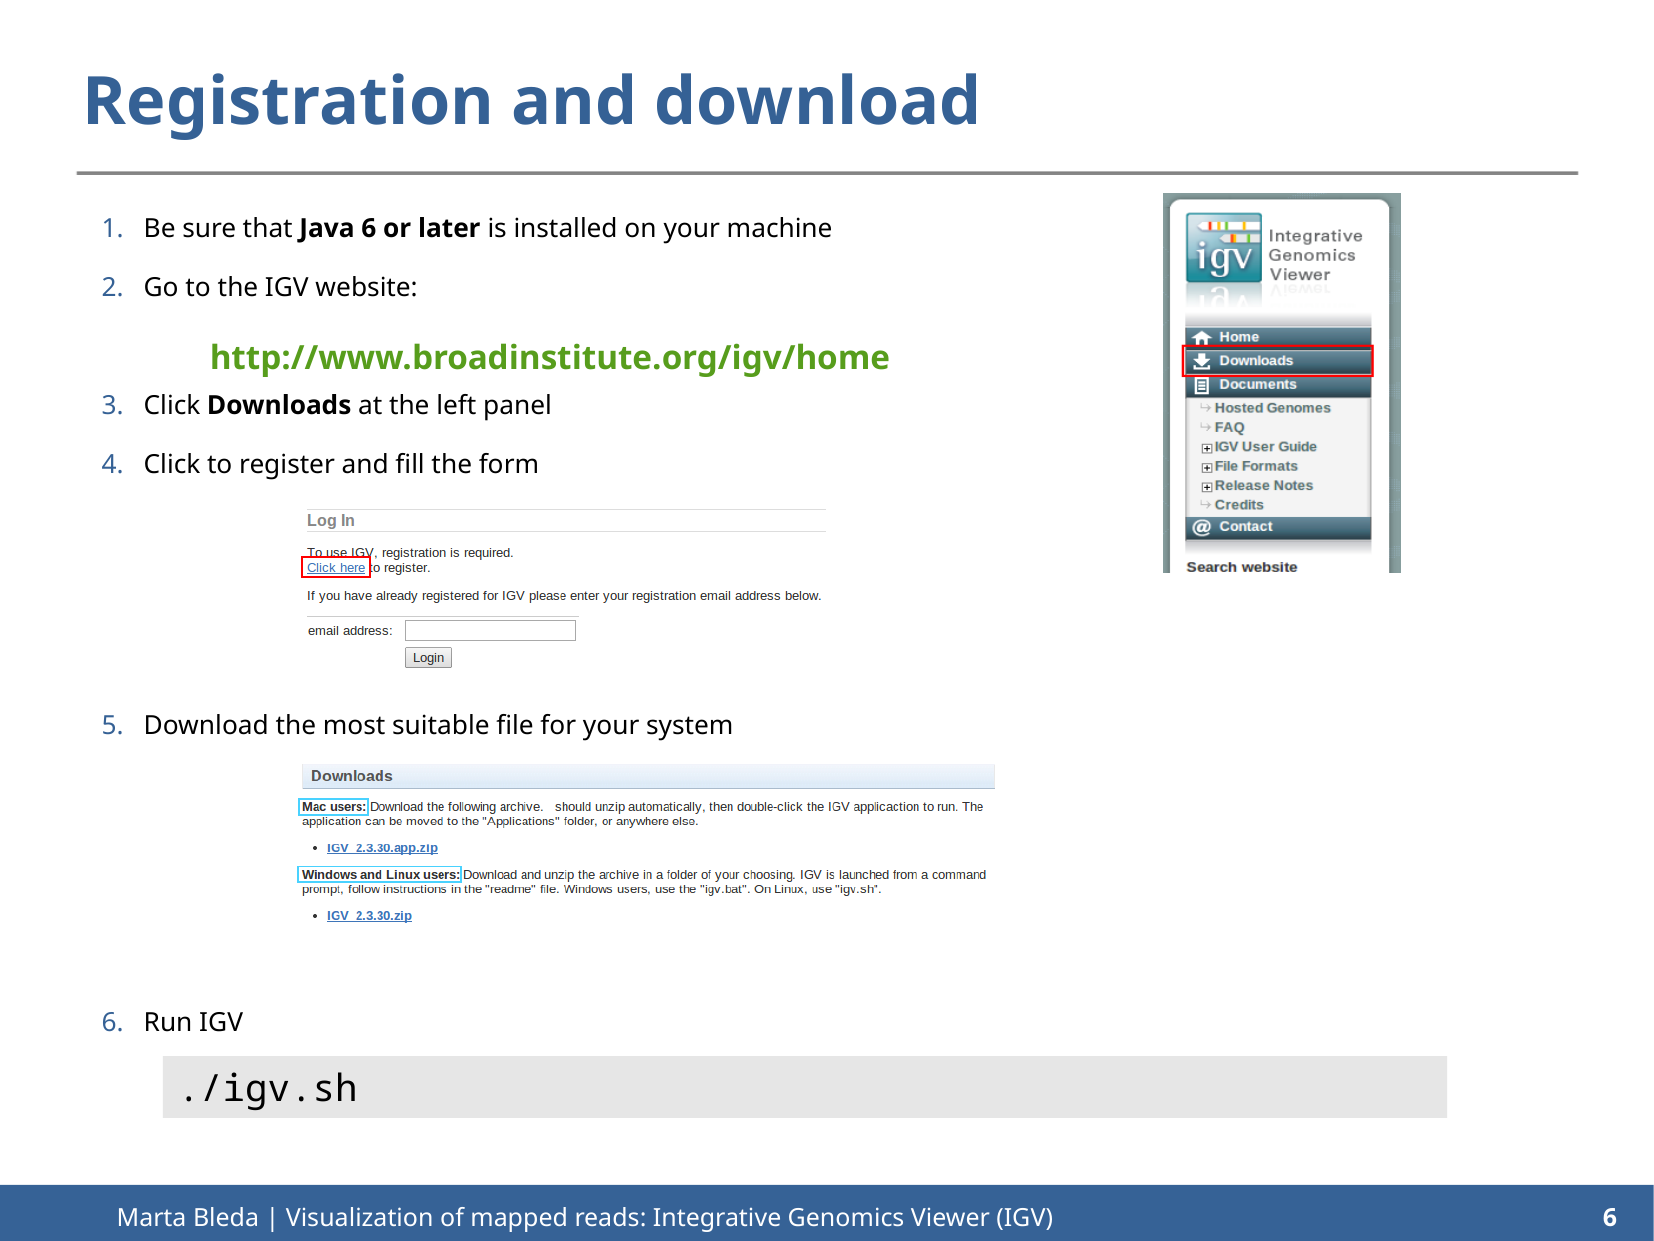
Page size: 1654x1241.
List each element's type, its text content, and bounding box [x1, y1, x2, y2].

title Registration and download [82, 49, 1571, 148]
picture [1163, 193, 1401, 573]
picture [298, 503, 826, 678]
list Be sure that Java 6 or later is installed on your machine Go to the IGV website: Click Downloads at the left panel Click to register and fill the form Download the most suitable file for your system Run IGV [87, 210, 1548, 1047]
picture [297, 758, 999, 931]
text_box ./igv.sh [162, 1056, 1448, 1118]
picture [74, 170, 1580, 175]
